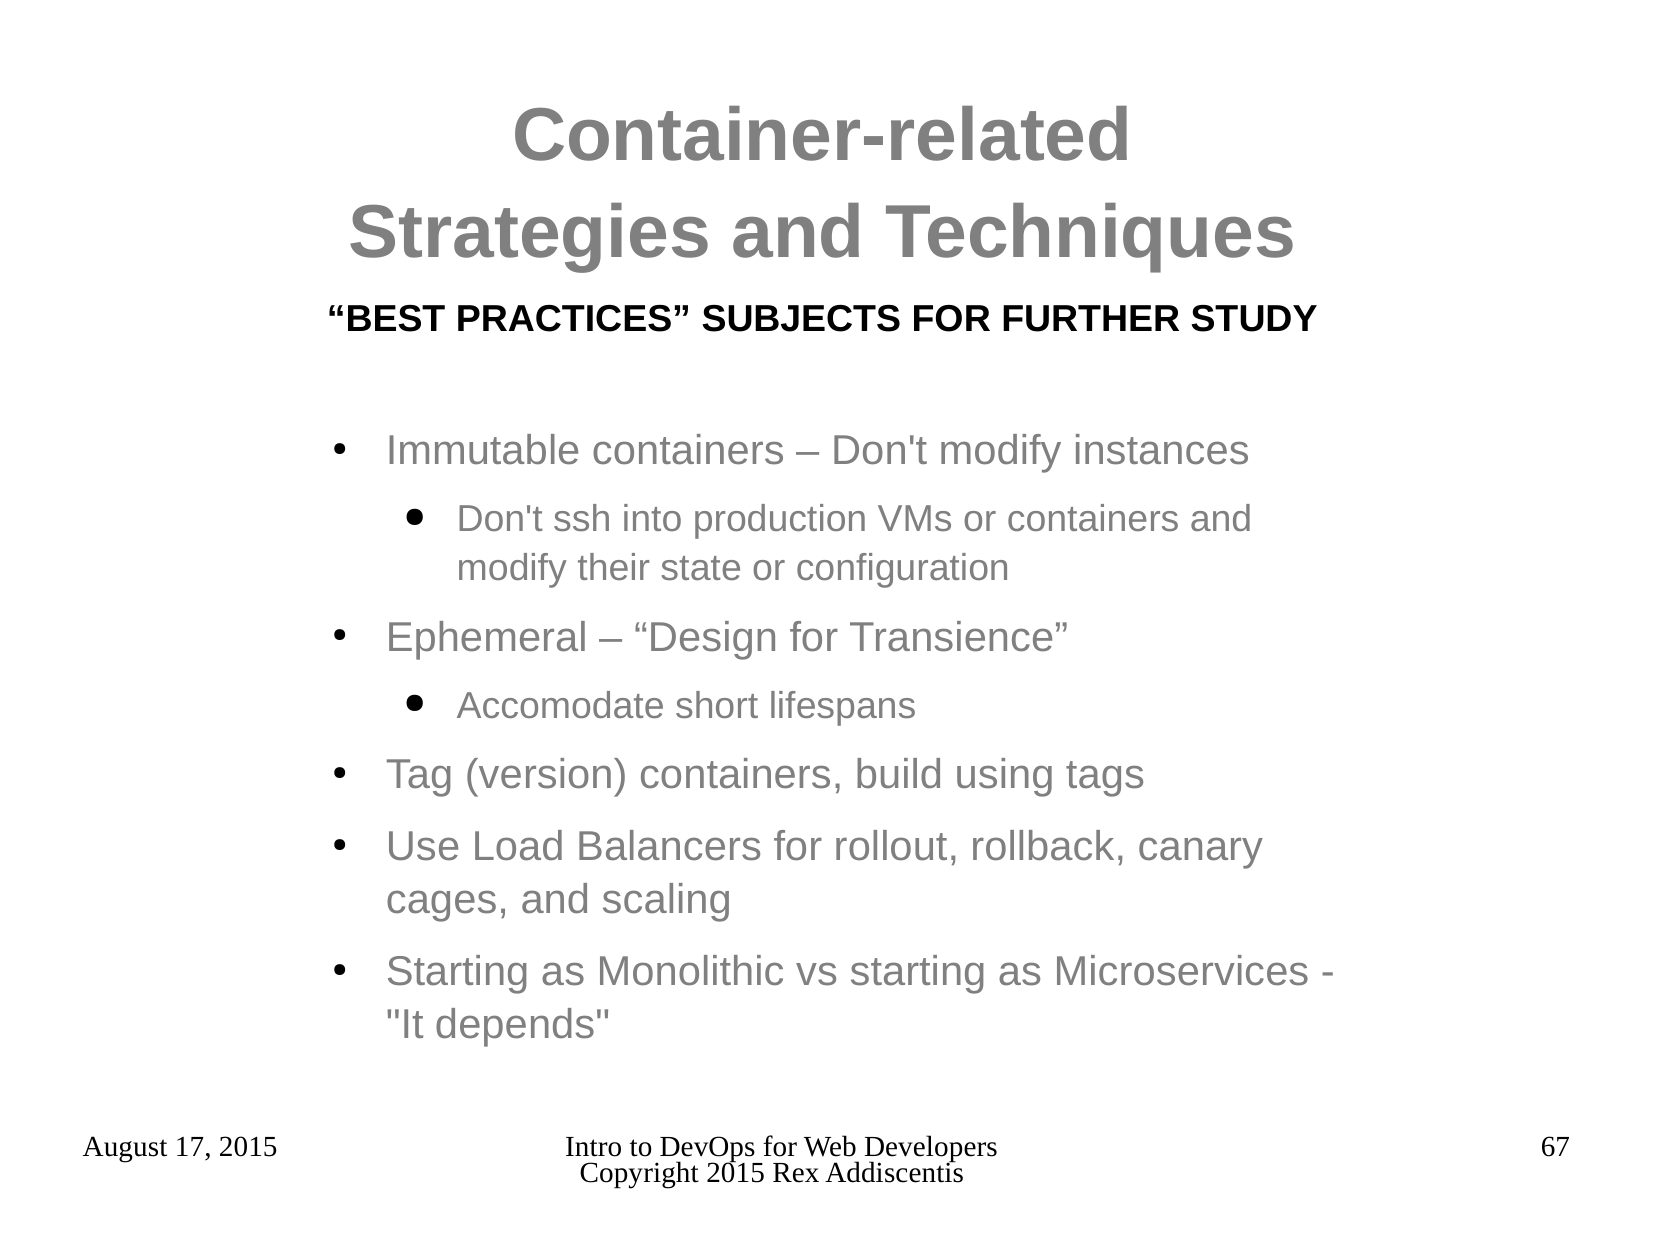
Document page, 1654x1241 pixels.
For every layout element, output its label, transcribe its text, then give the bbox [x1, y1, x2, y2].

list Container-related Strategies and Techniques “BEST PRACTICES” SUBJECTS FOR FURTHER STUDY [78, 75, 1567, 346]
list Immutable containers – Don't modify instances Don't ssh into production VMs or containers and modify their state or configuration Ephemeral – “Design for Transience” Accomodate short lifespans Tag (version) containers, build using tags Use Load Balancers for rollout, rollback, canary cages, and scaling Starting as Monolithic vs starting as Microservices - "It depends" [314, 420, 1365, 1066]
